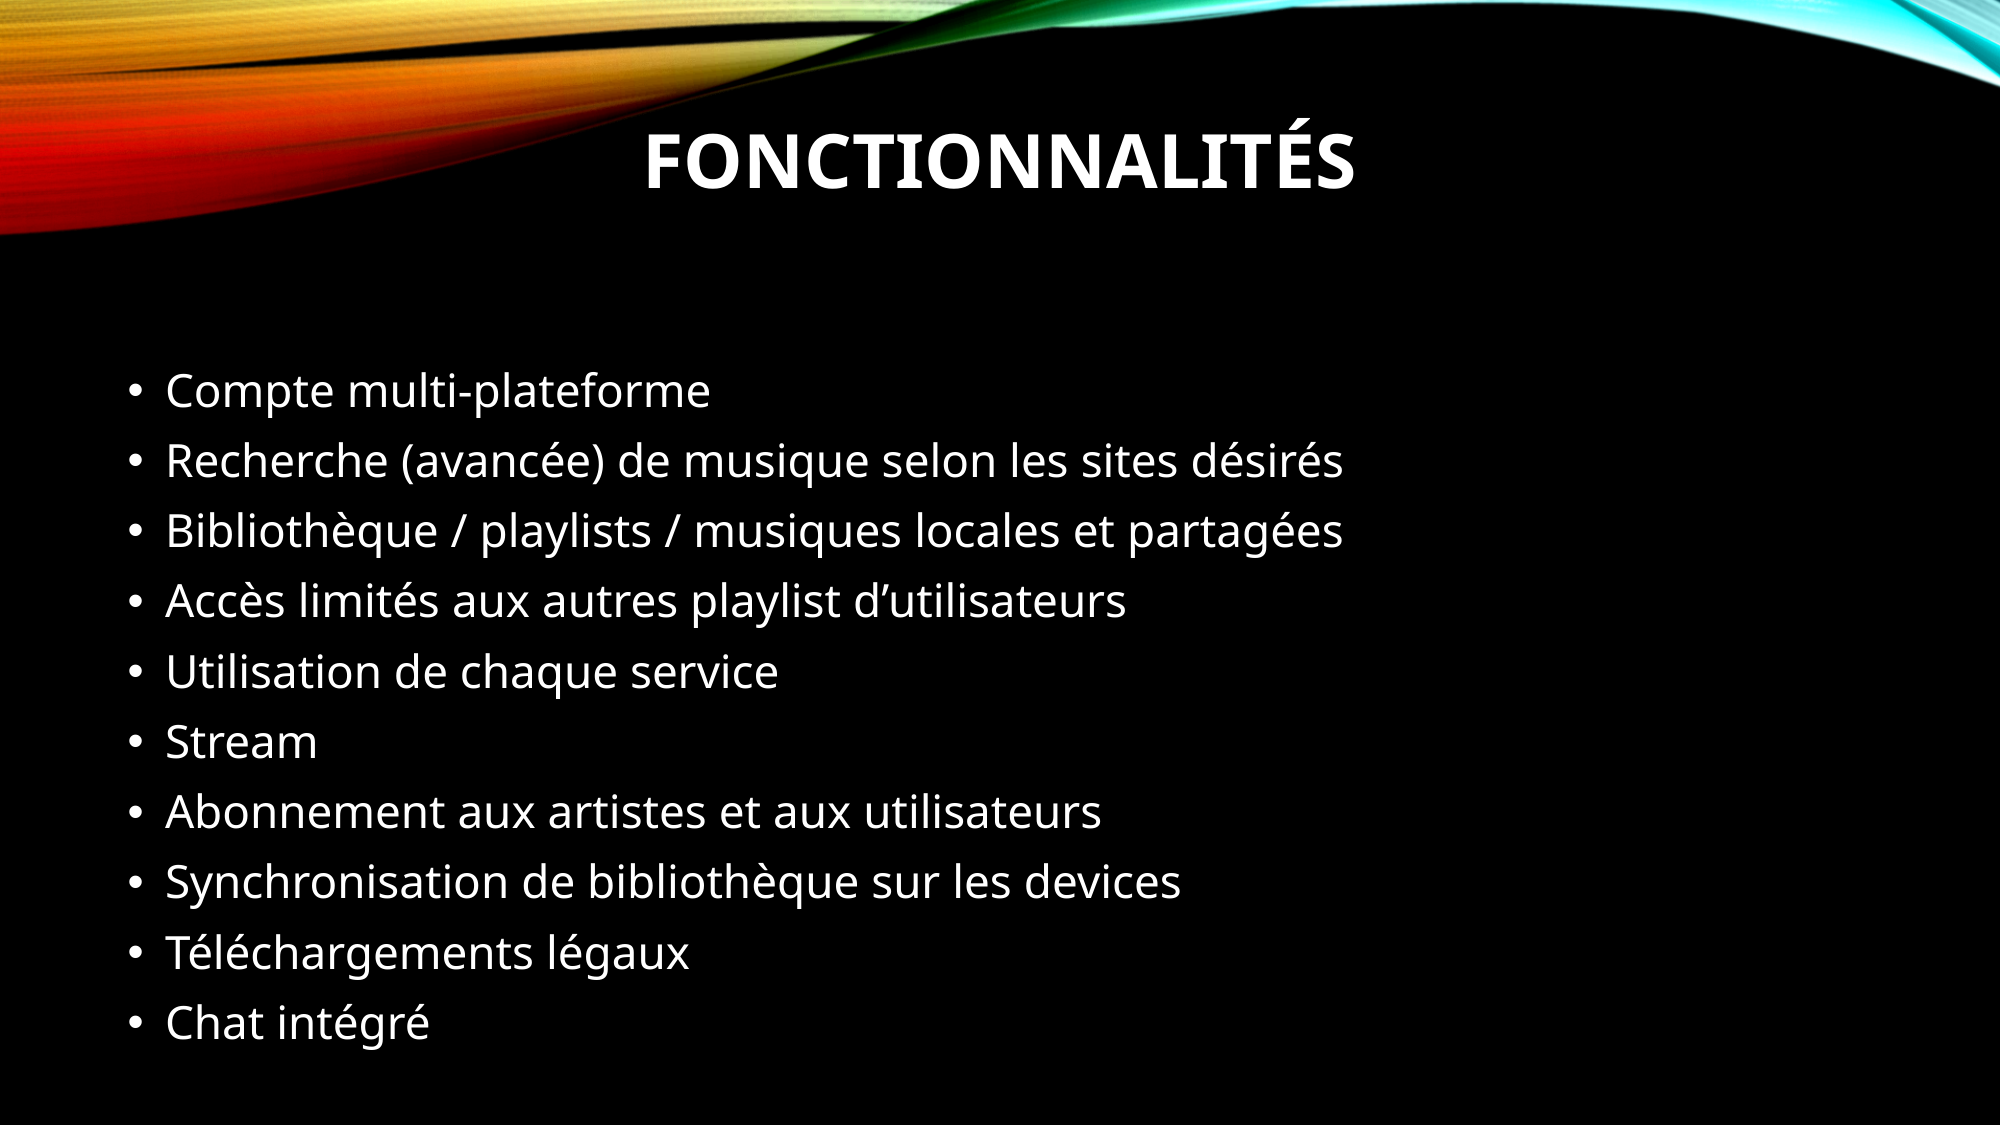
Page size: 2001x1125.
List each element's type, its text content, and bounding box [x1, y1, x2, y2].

list Compte multi-plateforme Recherche (avancée) de musique selon les sites désirés Bibliothèque / playlists / musiques locales et partagées Accès limités aux autres playlist d’utilisateurs Utilisation de chaque service Stream Abonnement aux artistes et aux utilisateurs Synchronisation de bibliothèque sur les devices Téléchargements légaux Chat intégré [112, 360, 1888, 1066]
title Fonctionnalités [112, 58, 1888, 271]
